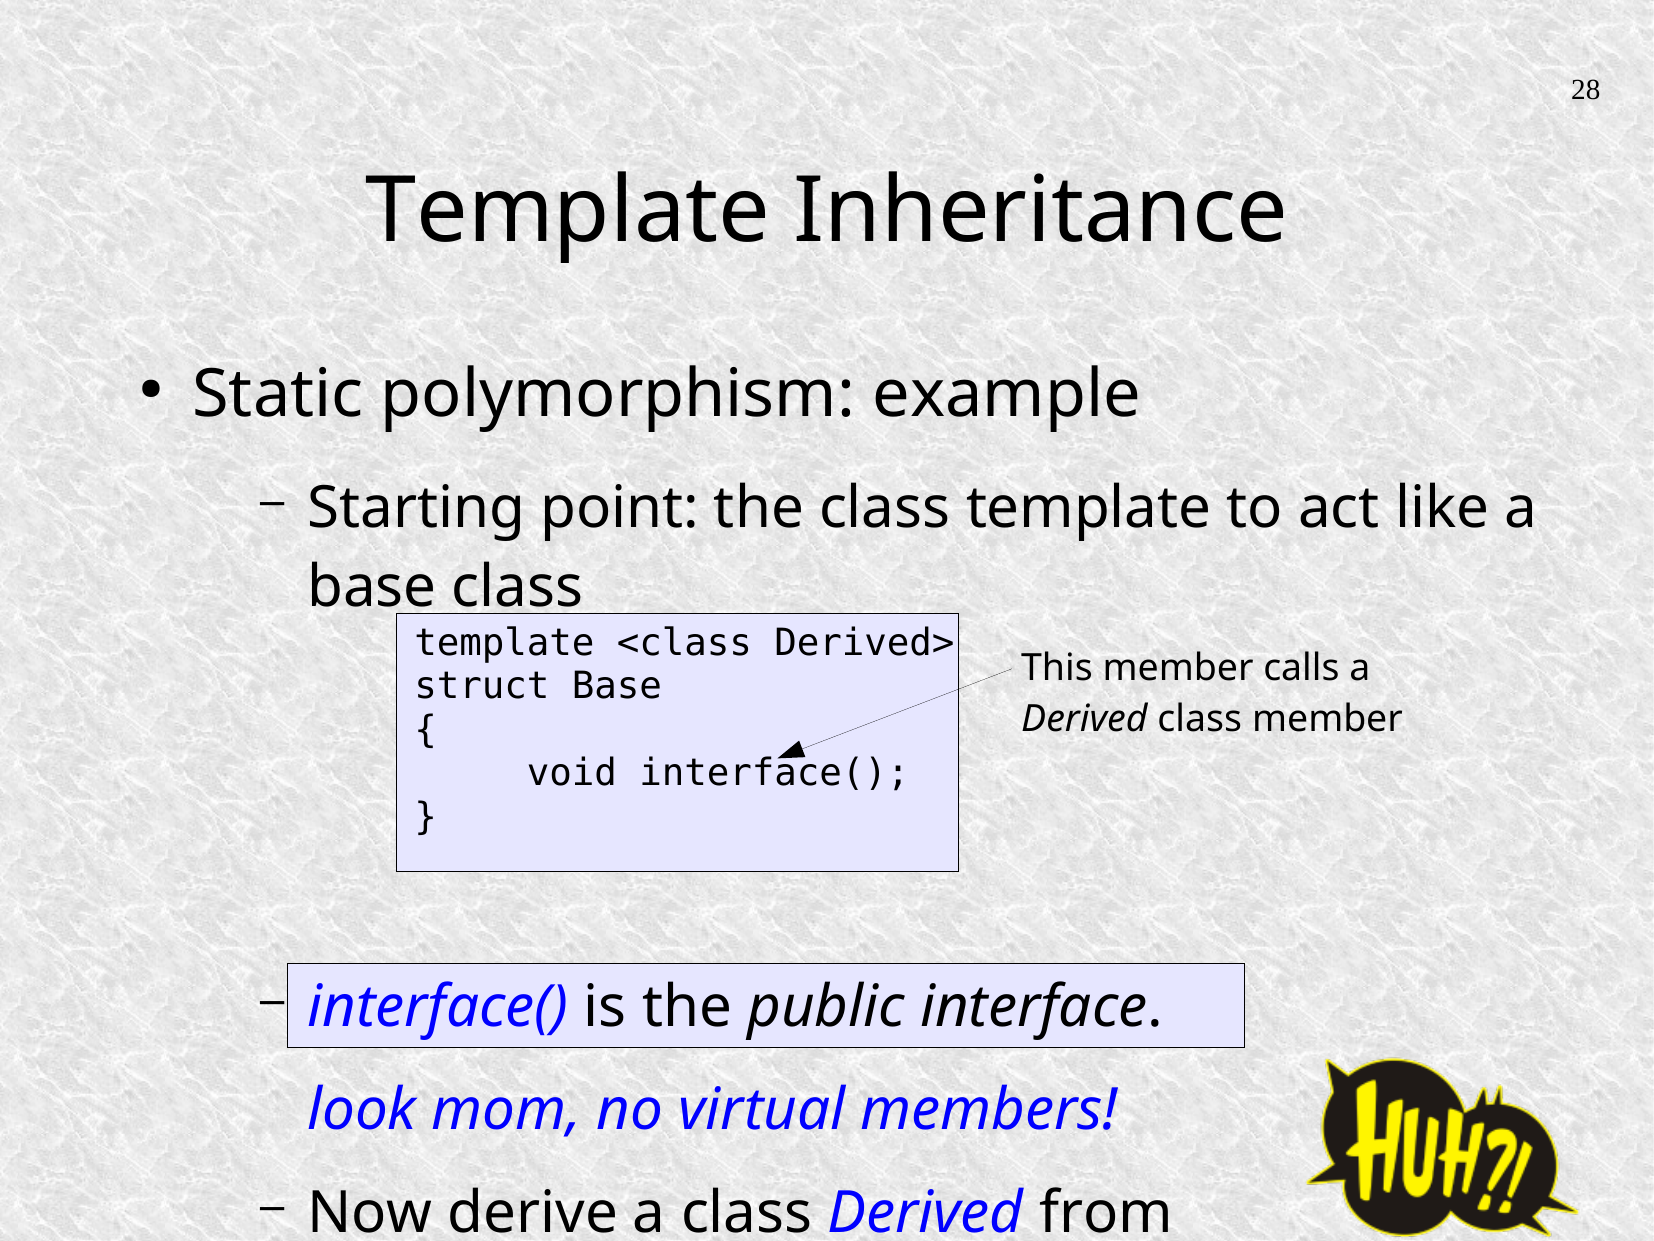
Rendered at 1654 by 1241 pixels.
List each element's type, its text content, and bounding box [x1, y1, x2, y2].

list Static polymorphism: example Starting point: the class template to act like a base class interface() is the public interface. look mom, no virtual members! Now derive a class Derived from Base<Derived>. [121, 344, 1545, 1230]
text_box This member calls a Derived class member [1021, 640, 1444, 732]
picture [0, 0, 1654, 1241]
title Template Inheritance [121, 102, 1534, 311]
text_box template <class Derived> struct Base { void interface(); } [414, 620, 955, 847]
